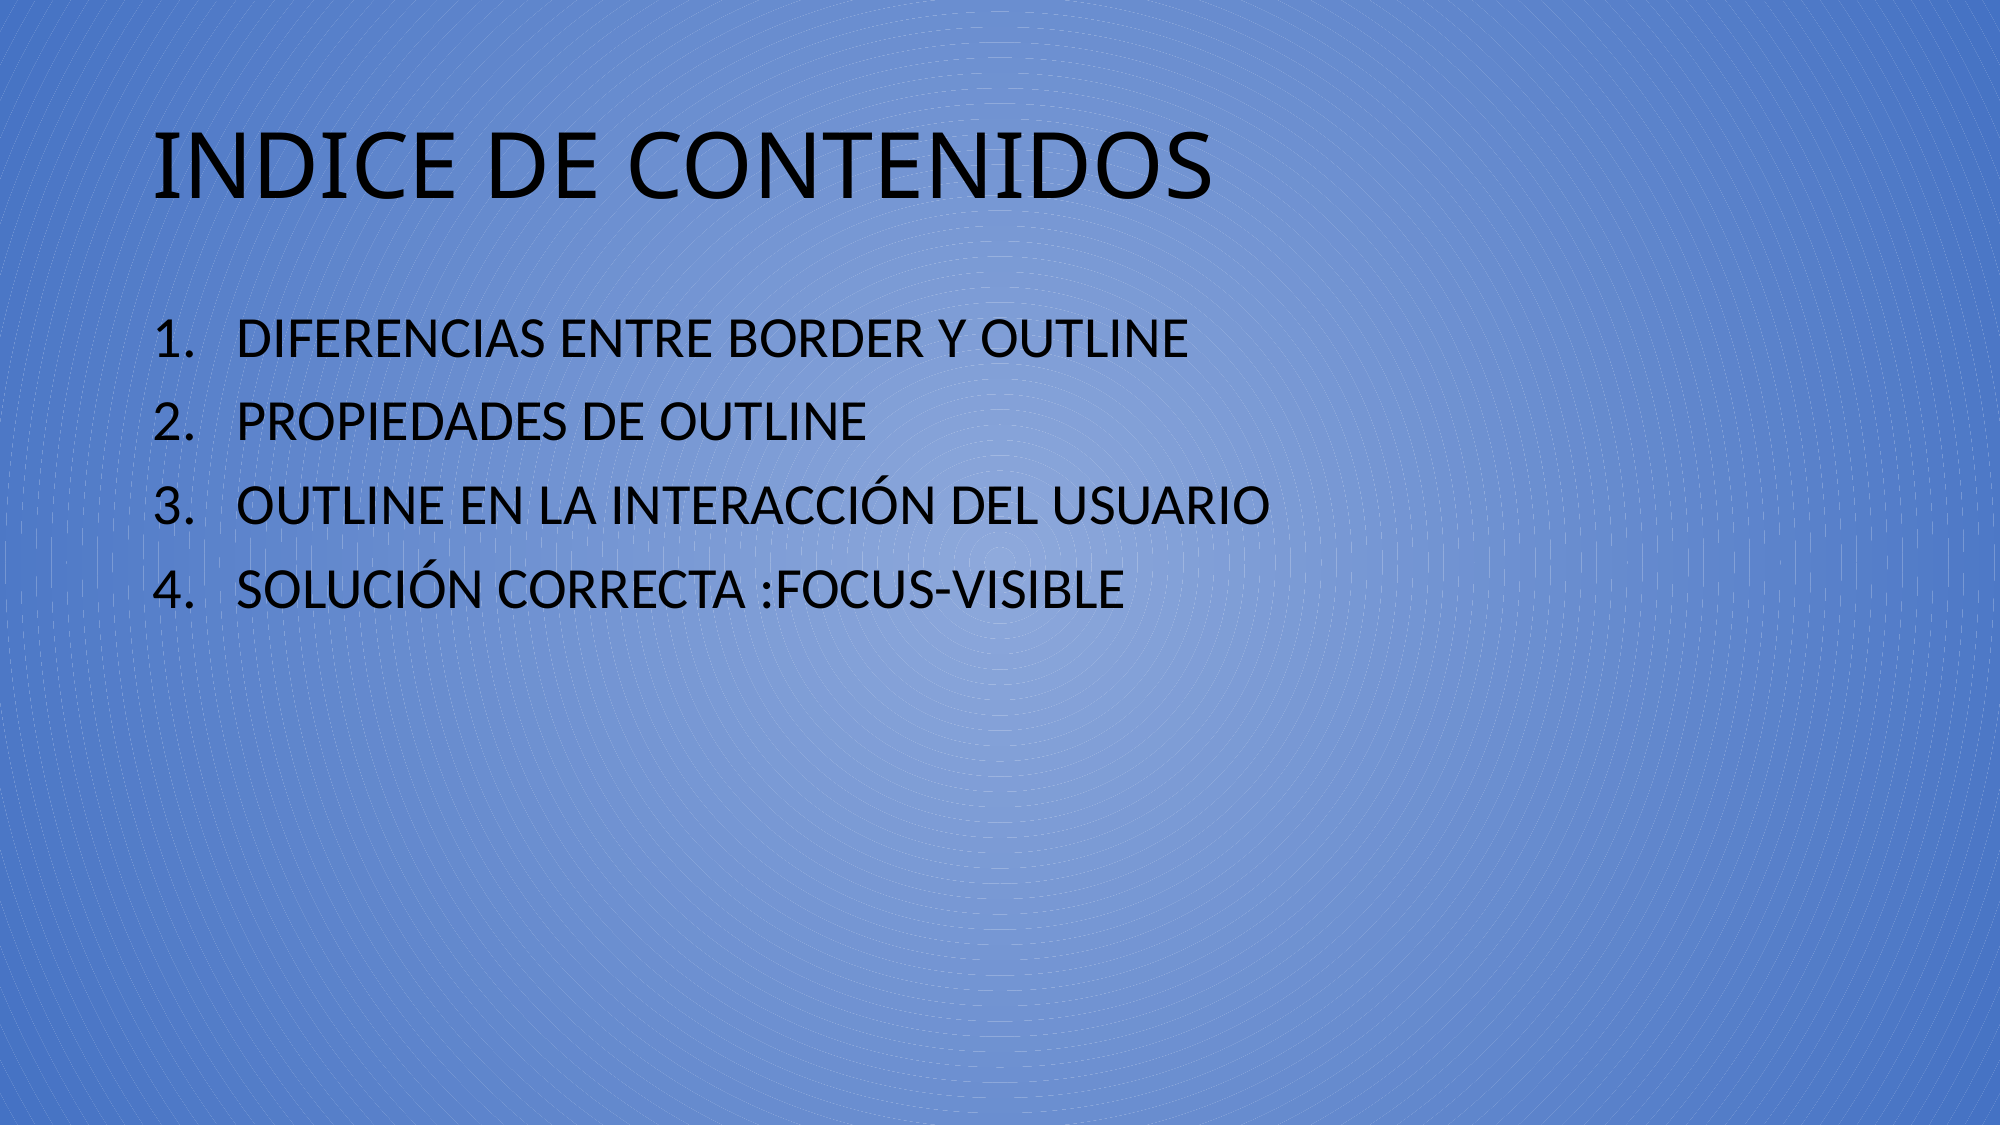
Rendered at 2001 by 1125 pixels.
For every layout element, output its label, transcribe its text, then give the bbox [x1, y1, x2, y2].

title INDICE DE CONTENIDOS [137, 59, 1863, 278]
list DIFERENCIAS ENTRE BORDER Y OUTLINE PROPIEDADES DE OUTLINE OUTLINE EN LA INTERACCIÓN DEL USUARIO SOLUCIÓN CORRECTA :FOCUS-VISIBLE [137, 299, 1863, 1014]
